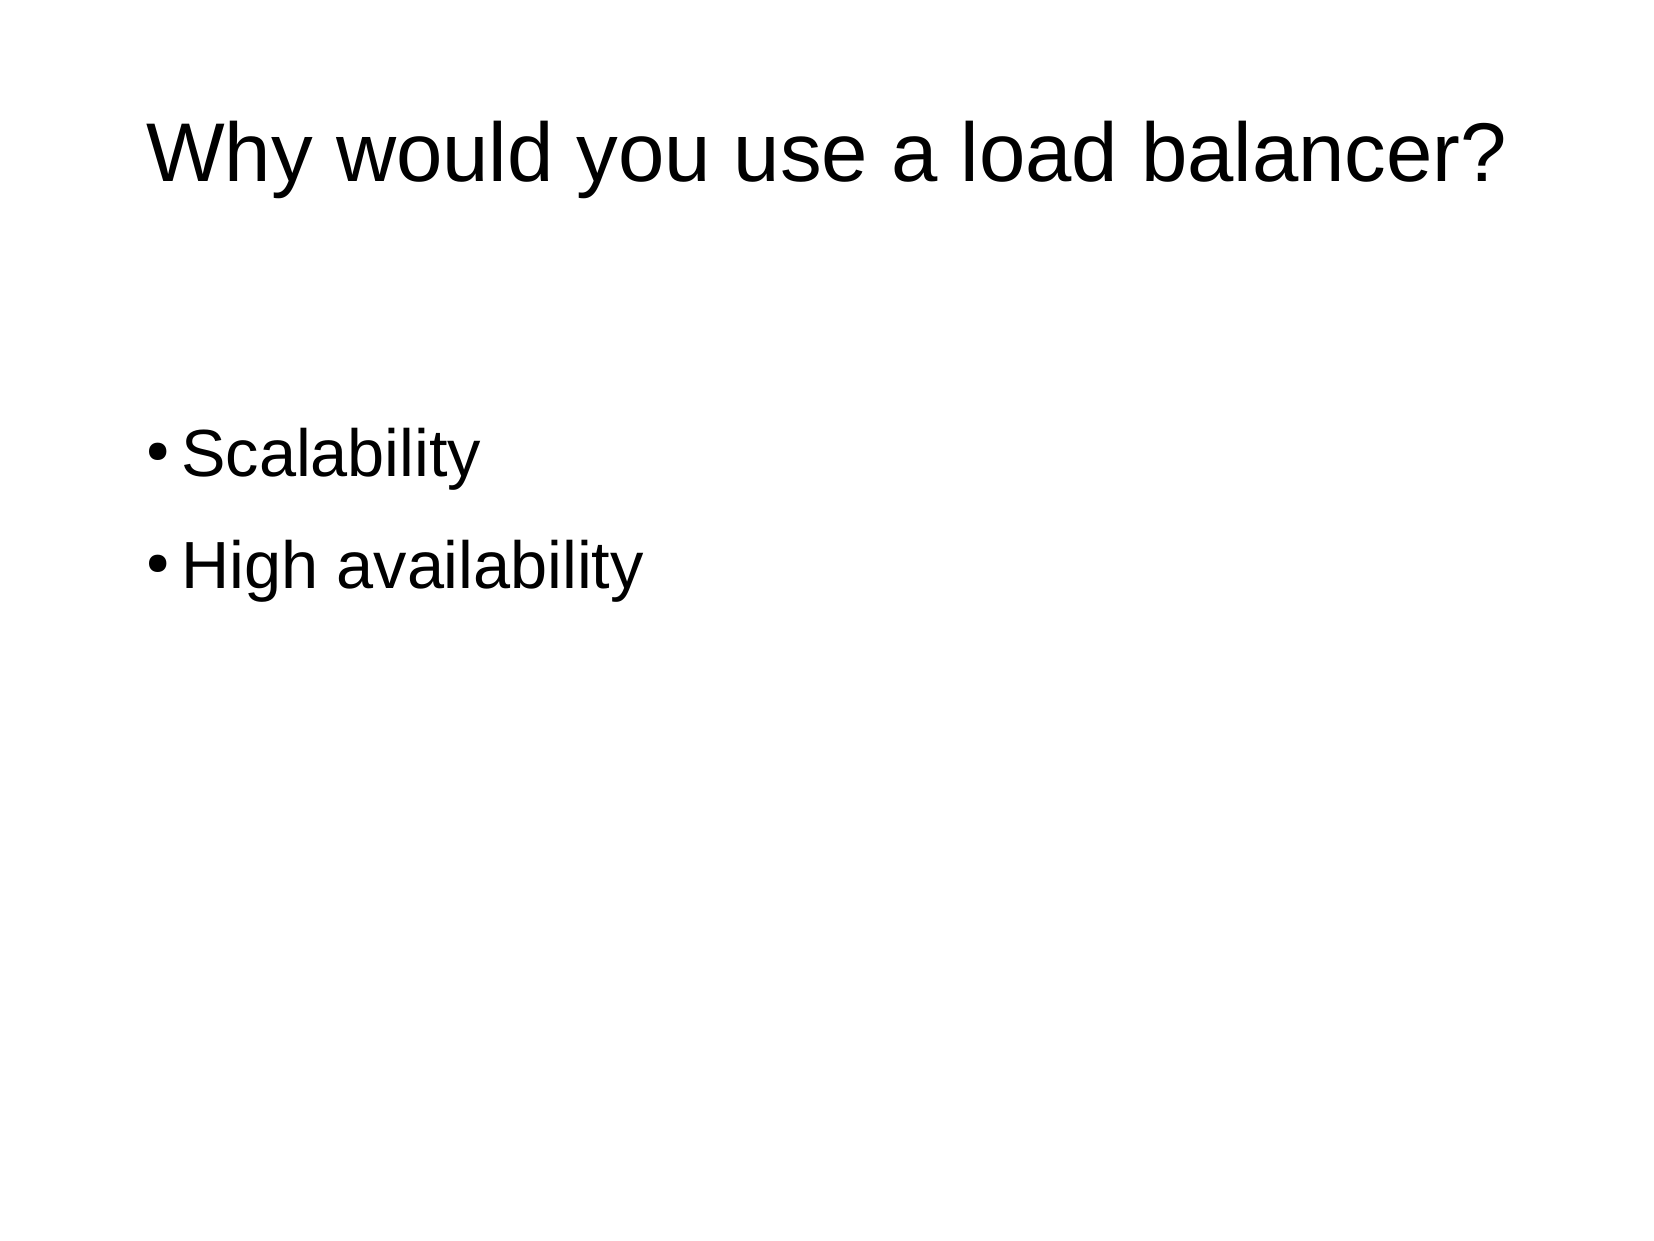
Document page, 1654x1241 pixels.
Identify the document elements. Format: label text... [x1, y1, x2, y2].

title Why would you use a load balancer? [82, 49, 1571, 257]
text_box Scalability High availability [130, 371, 659, 611]
